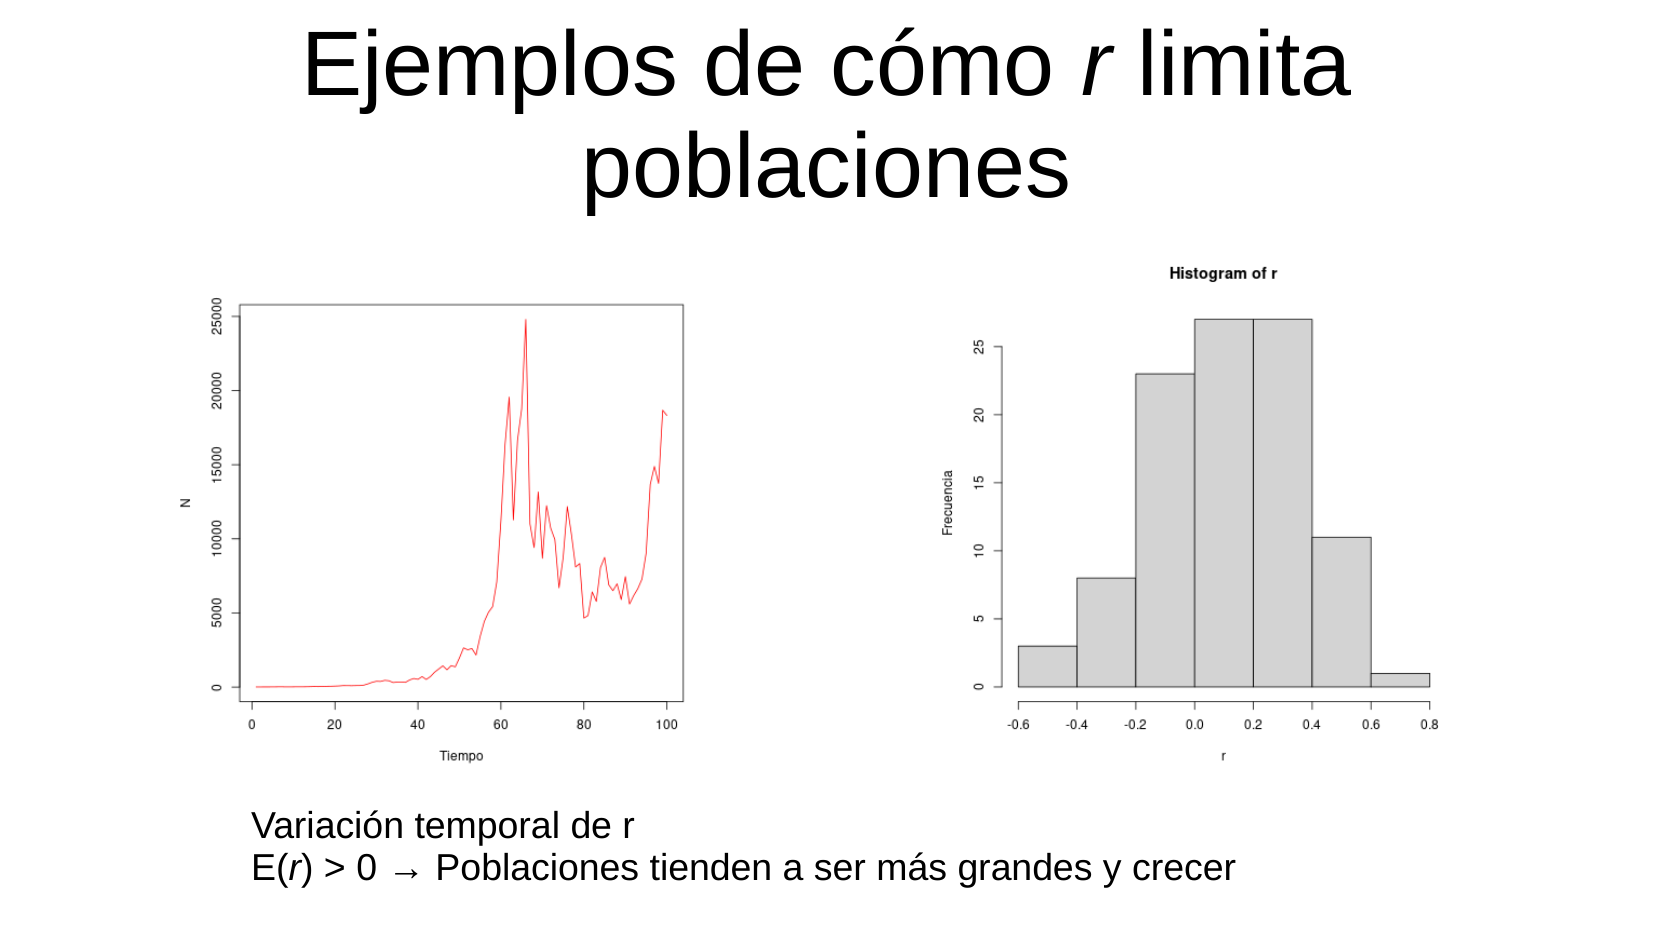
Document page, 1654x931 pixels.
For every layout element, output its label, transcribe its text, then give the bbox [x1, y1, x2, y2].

text_box Variación temporal de r E(r) > 0 → Poblaciones tienden a ser más grandes y crecer [236, 797, 1477, 897]
title Ejemplos de cómo r limita poblaciones [82, 12, 1571, 218]
picture [176, 241, 716, 781]
picture [938, 241, 1479, 781]
